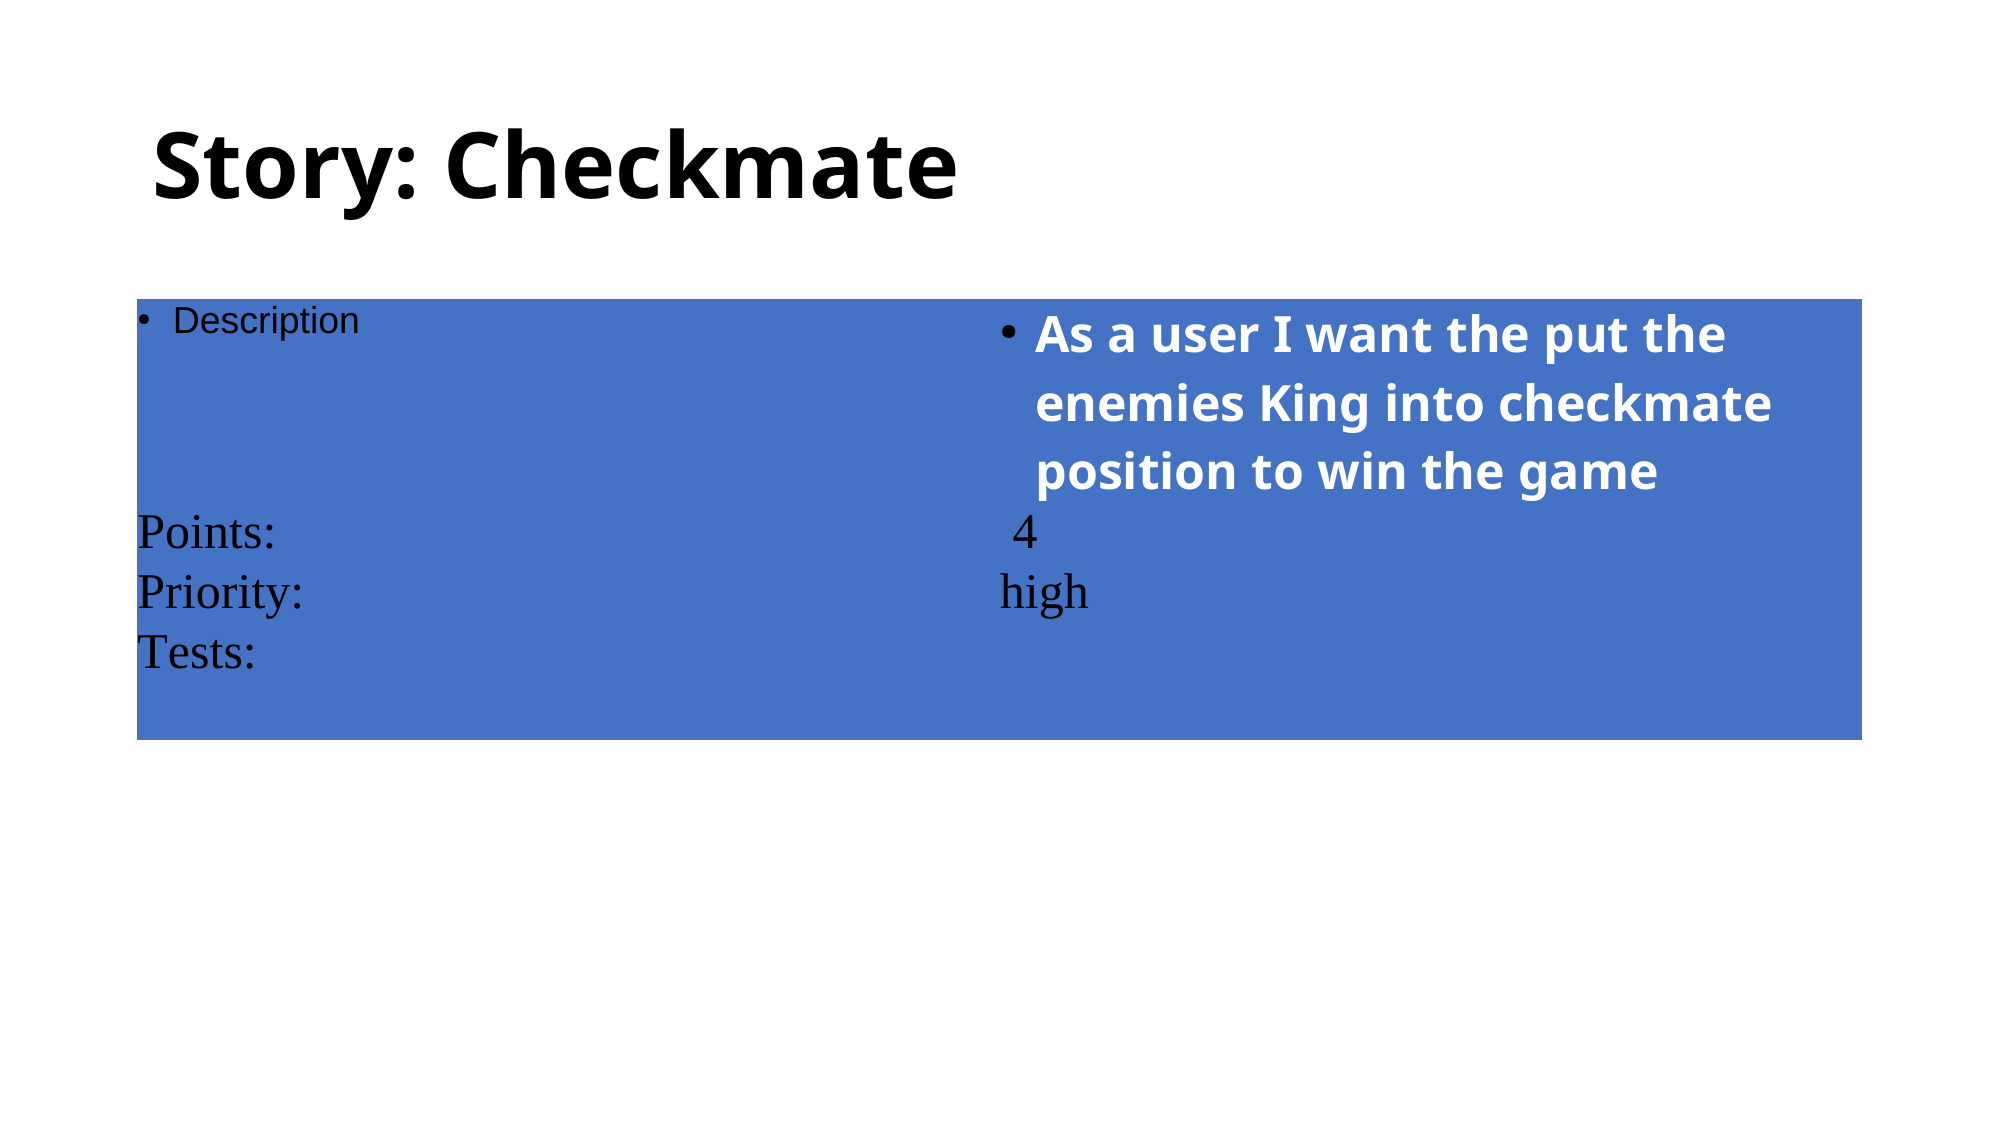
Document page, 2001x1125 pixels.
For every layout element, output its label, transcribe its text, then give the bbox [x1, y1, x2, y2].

title Story: Checkmate [137, 59, 1863, 278]
table_cell 4 [1000, 504, 1862, 564]
table_cell [1000, 685, 1862, 740]
table_cell [137, 685, 1000, 740]
table_cell Priority: [137, 564, 1000, 624]
table_cell Points: [137, 504, 1000, 564]
table_header Description [137, 299, 1000, 504]
table_header As a user I want the put the enemies King into checkmate position to win the game [1000, 299, 1862, 504]
table_cell Tests: [137, 624, 1000, 685]
table_cell [1000, 624, 1862, 685]
table_cell high [1000, 564, 1862, 624]
